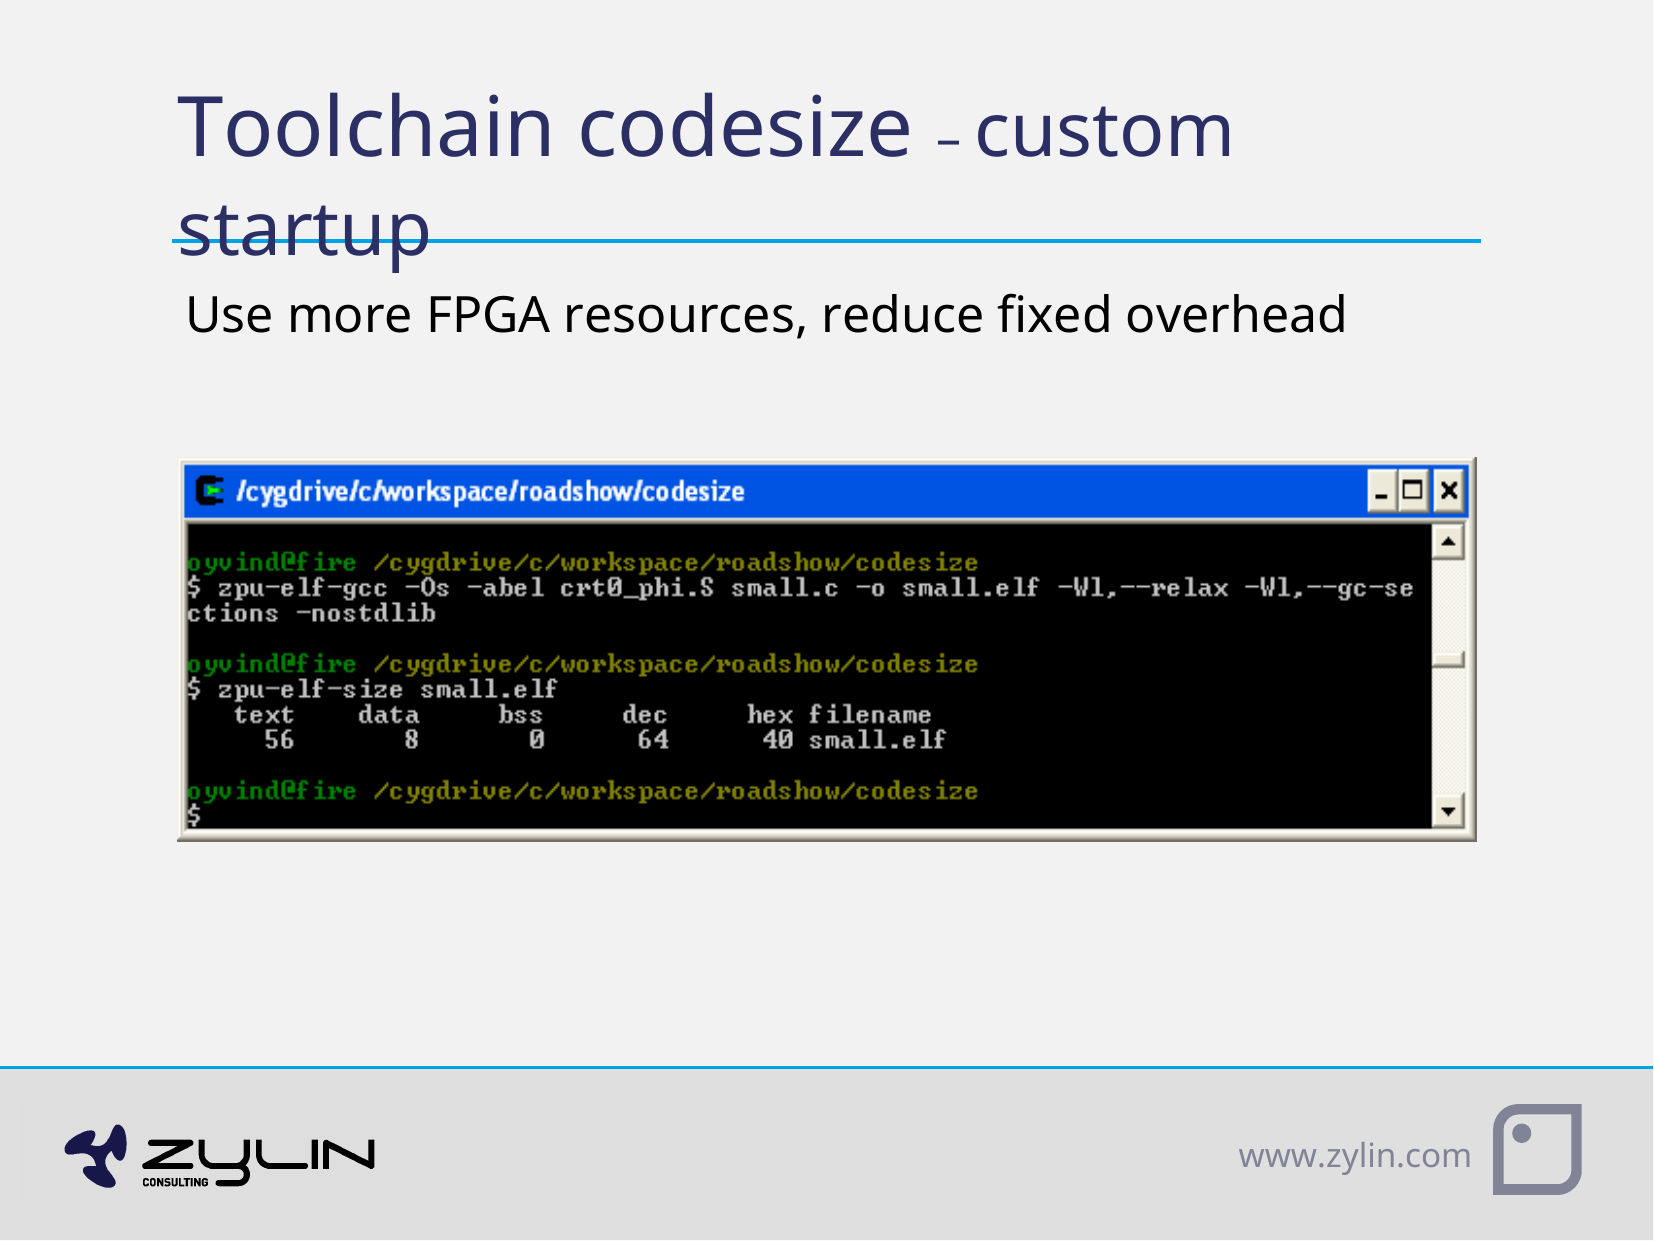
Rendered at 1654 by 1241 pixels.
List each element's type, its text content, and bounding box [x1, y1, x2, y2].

title Toolchain codesize – custom startup [177, 122, 1493, 223]
list Use more FPGA resources, reduce fixed overhead [167, 280, 1495, 1052]
picture [177, 457, 1477, 842]
picture [20, 1104, 432, 1200]
